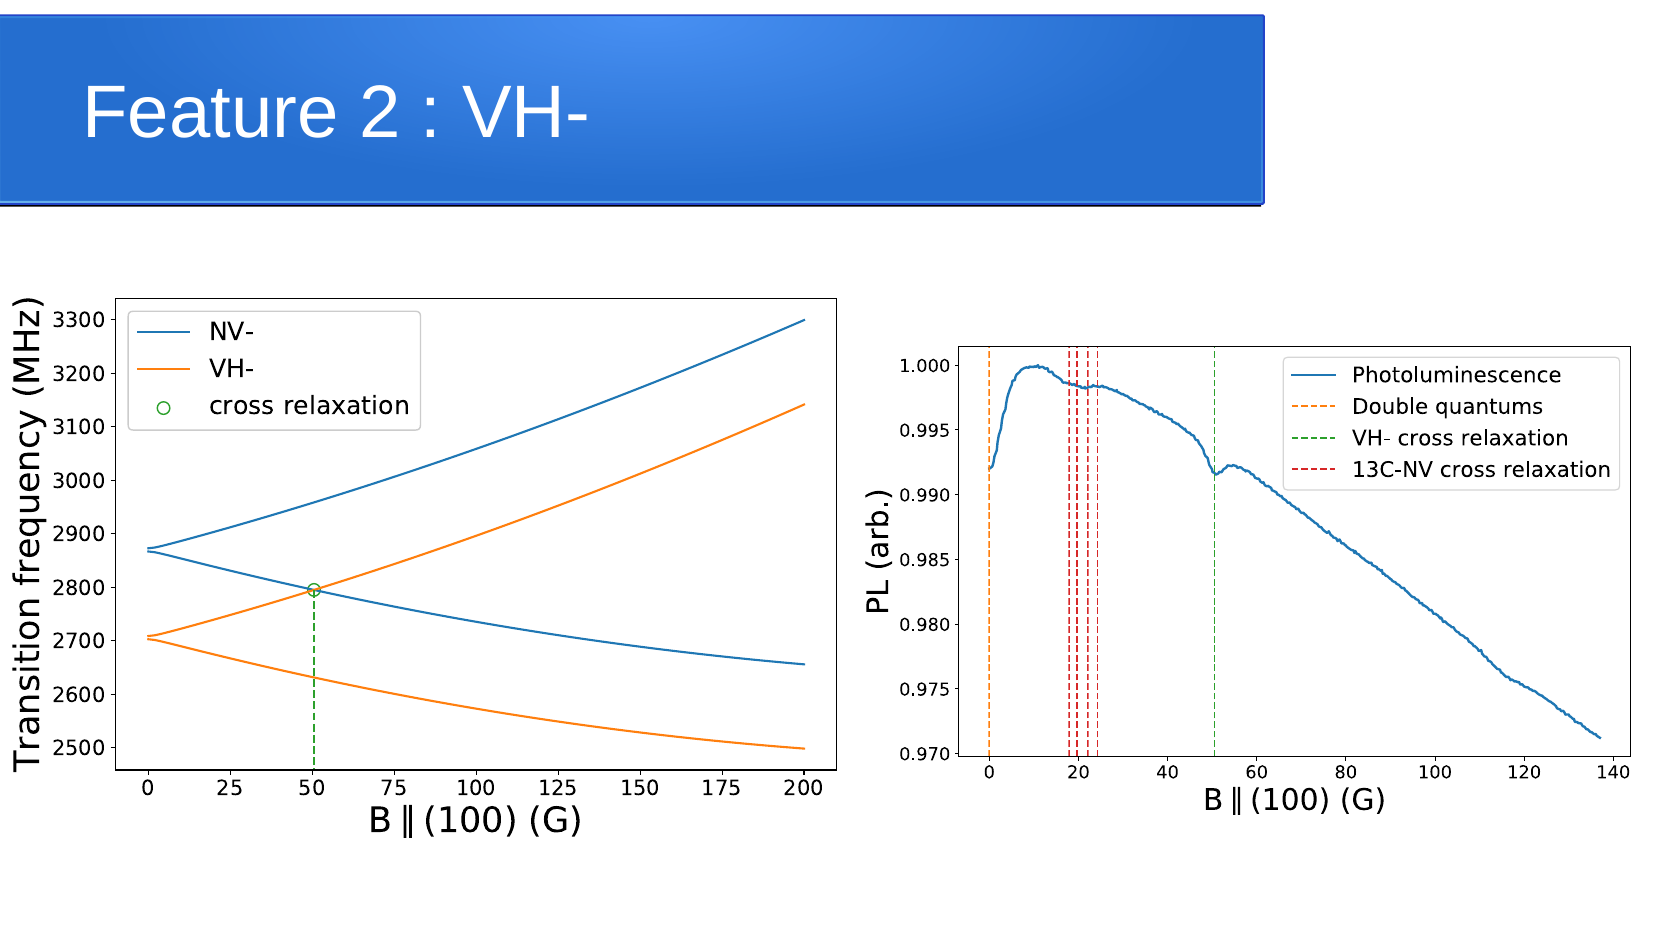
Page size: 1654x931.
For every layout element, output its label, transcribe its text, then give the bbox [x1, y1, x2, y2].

title Feature 2 : VH- [82, 35, 1235, 189]
picture [0, 225, 1654, 839]
